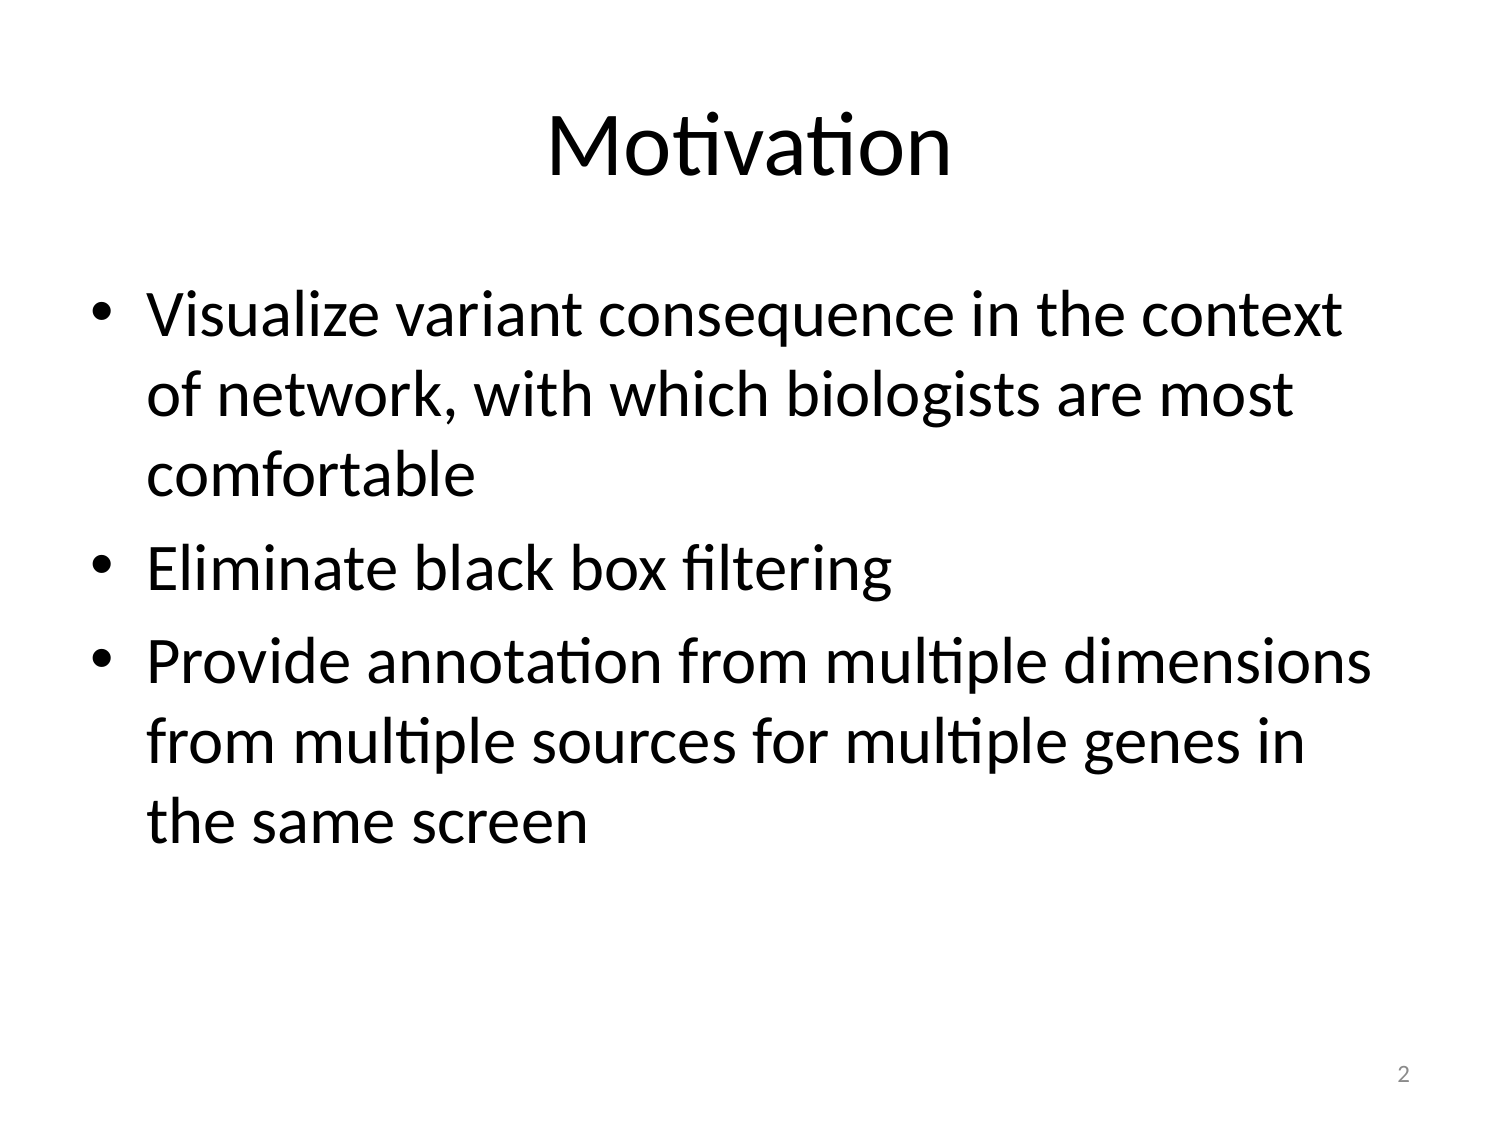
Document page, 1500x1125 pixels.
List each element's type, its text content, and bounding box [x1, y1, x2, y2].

list Visualize variant consequence in the context of network, with which biologists are most comfortable Eliminate black box filtering Provide annotation from multiple dimensions from multiple sources for multiple genes in the same screen [75, 262, 1425, 961]
title Motivation [75, 45, 1425, 233]
slide_number <number> [1074, 1042, 1425, 1103]
